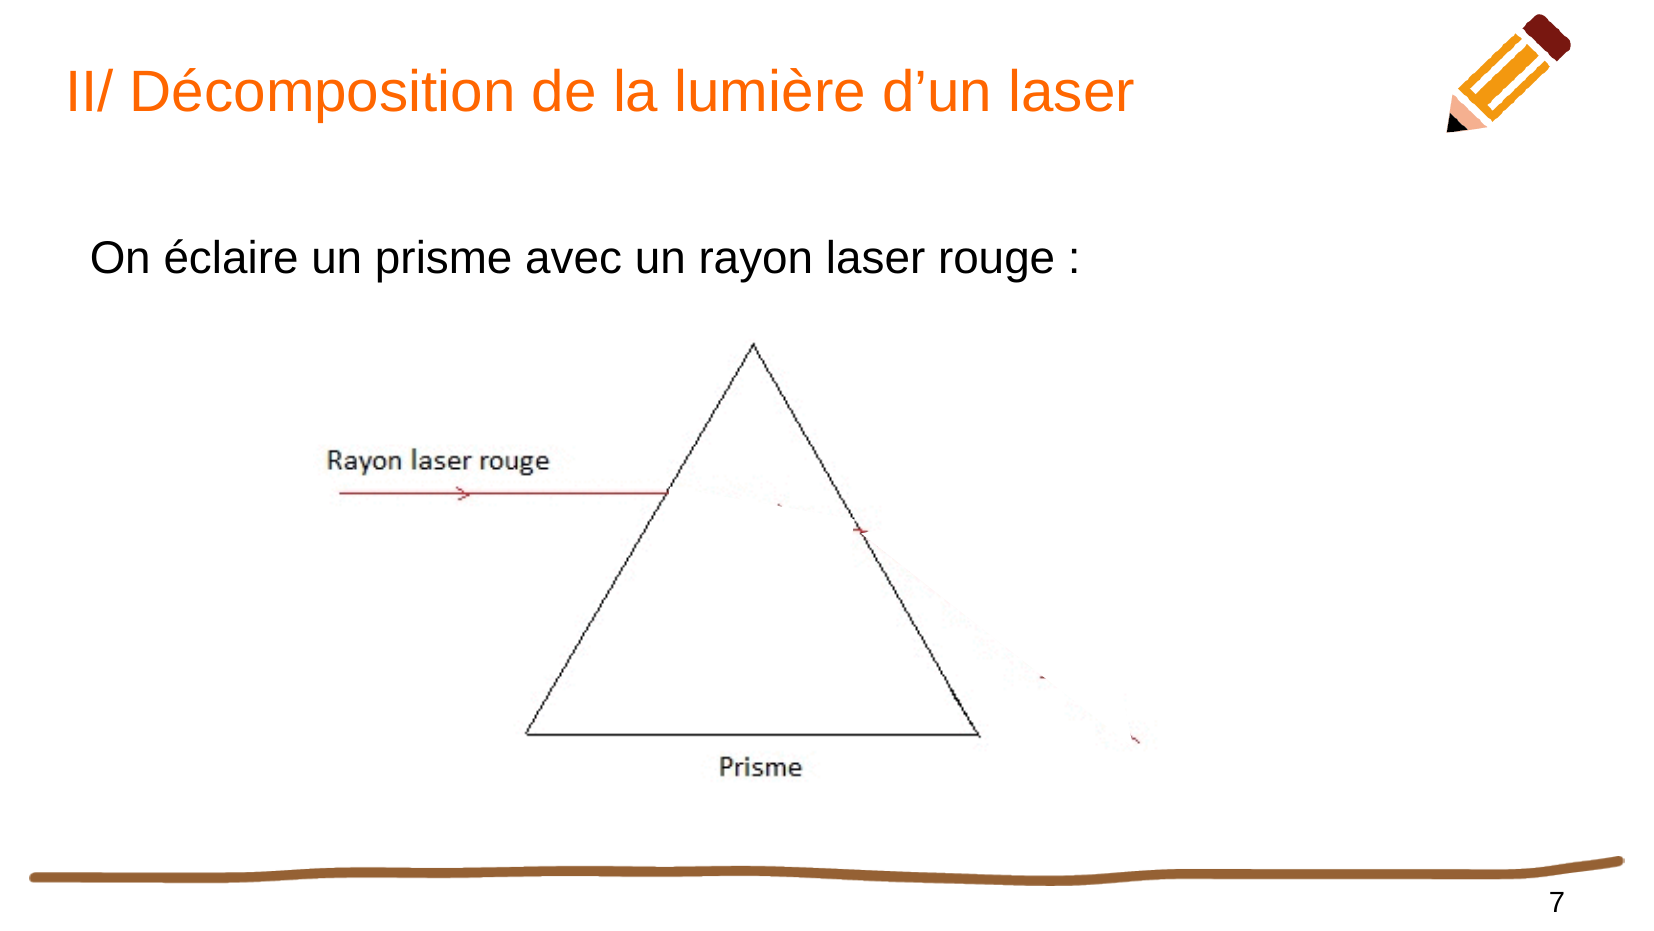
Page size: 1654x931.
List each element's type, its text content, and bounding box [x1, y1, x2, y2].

text_box On éclaire un prisme avec un rayon laser rouge : [75, 225, 1097, 292]
text_box [657, 487, 855, 594]
text_box [861, 489, 1133, 748]
picture [1446, 14, 1571, 133]
picture [29, 856, 1625, 886]
picture [313, 330, 1165, 788]
title II/ Décomposition de la lumière d’un laser [64, 33, 1313, 148]
